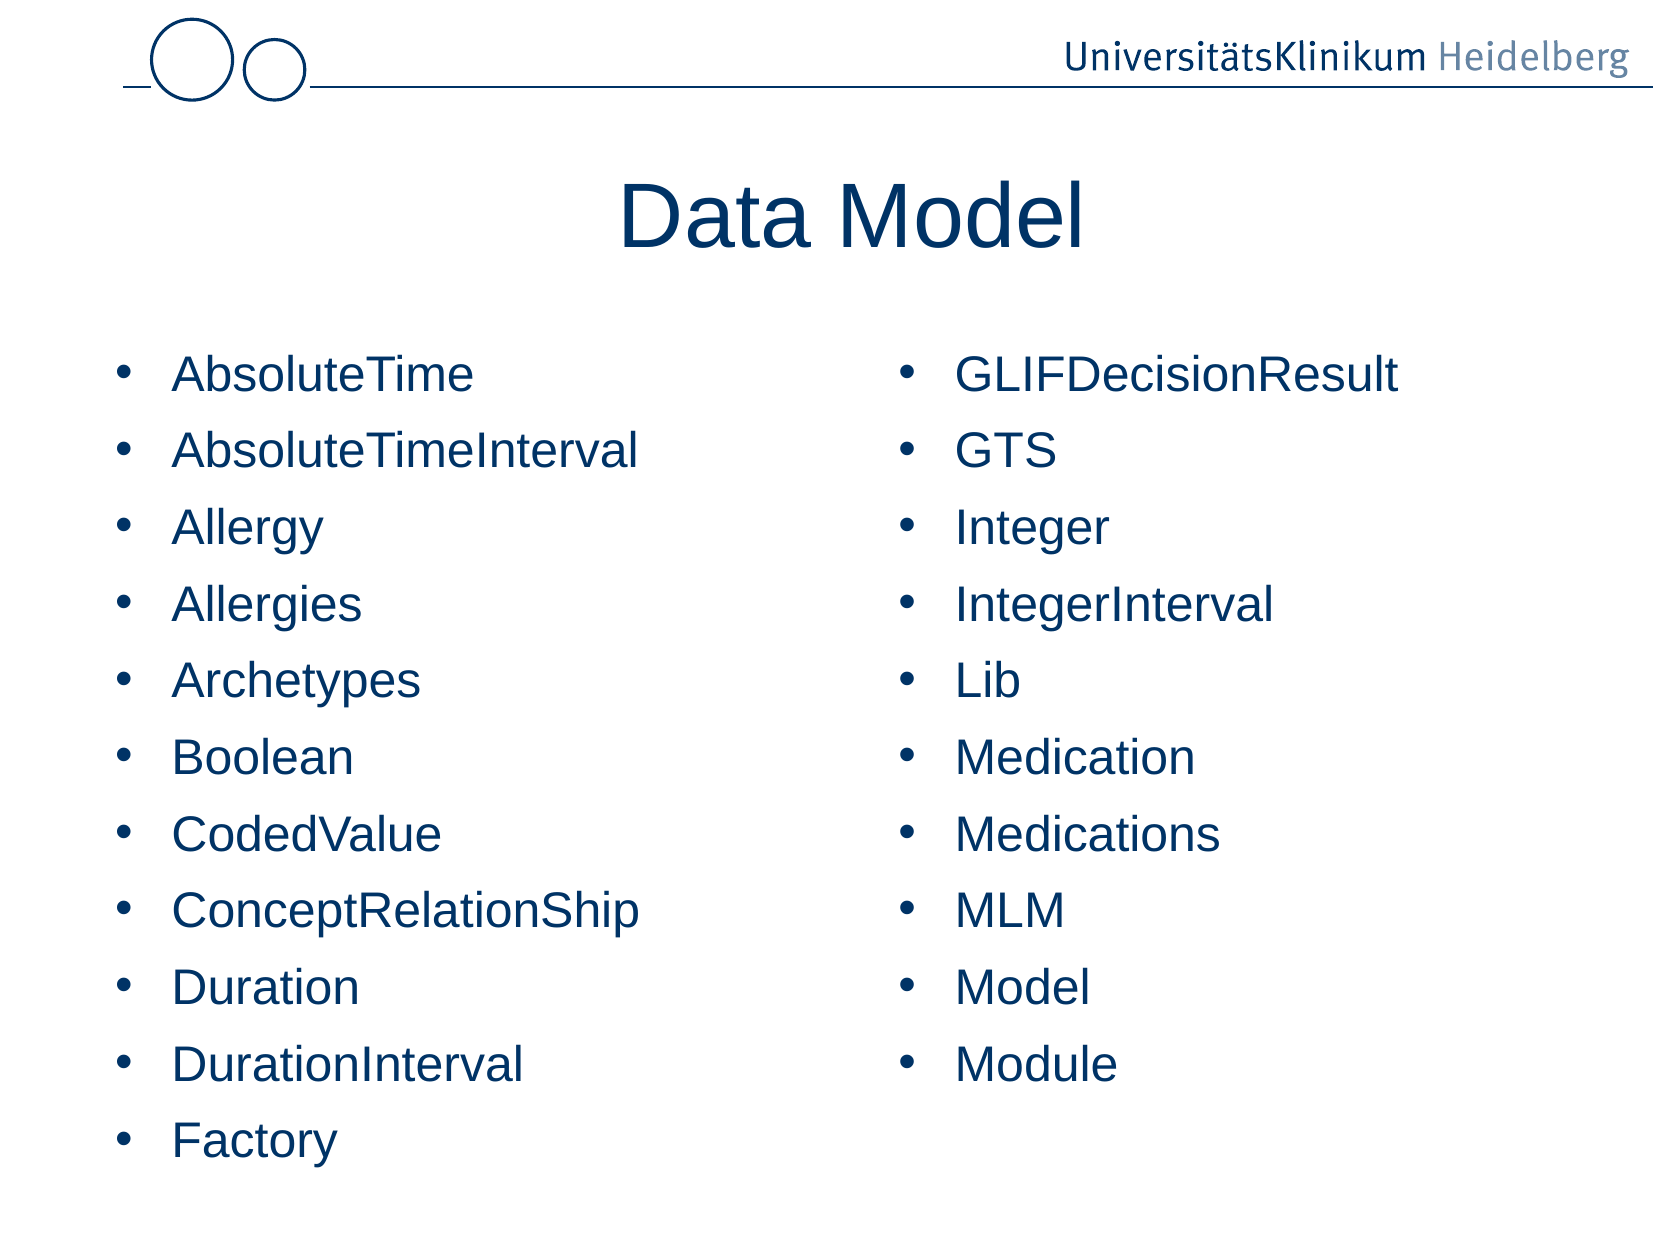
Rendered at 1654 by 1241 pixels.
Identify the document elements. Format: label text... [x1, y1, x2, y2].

list GLIFDecisionResult GTS Integer IntegerInterval Lib Medication Medications MLM Model Module [883, 333, 1610, 1153]
title Data Model [121, 99, 1610, 323]
list AbsoluteTime AbsoluteTimeInterval Allergy Allergies Archetypes Boolean CodedValue ConceptRelationShip Duration DurationInterval Factory [100, 333, 827, 1211]
